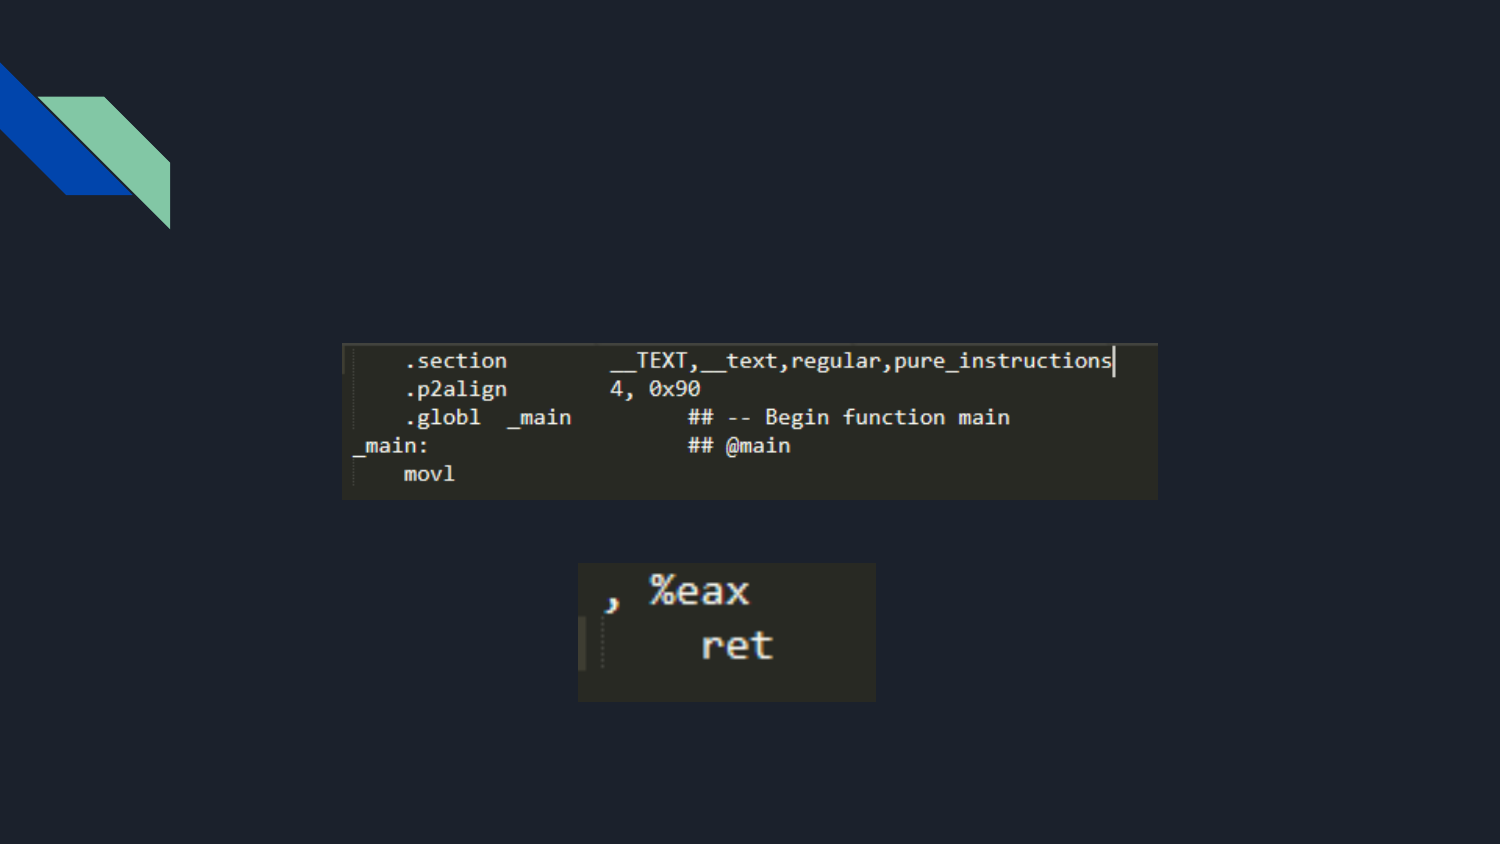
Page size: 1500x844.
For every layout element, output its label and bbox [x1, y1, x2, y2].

picture [342, 343, 1158, 500]
picture [578, 563, 876, 702]
